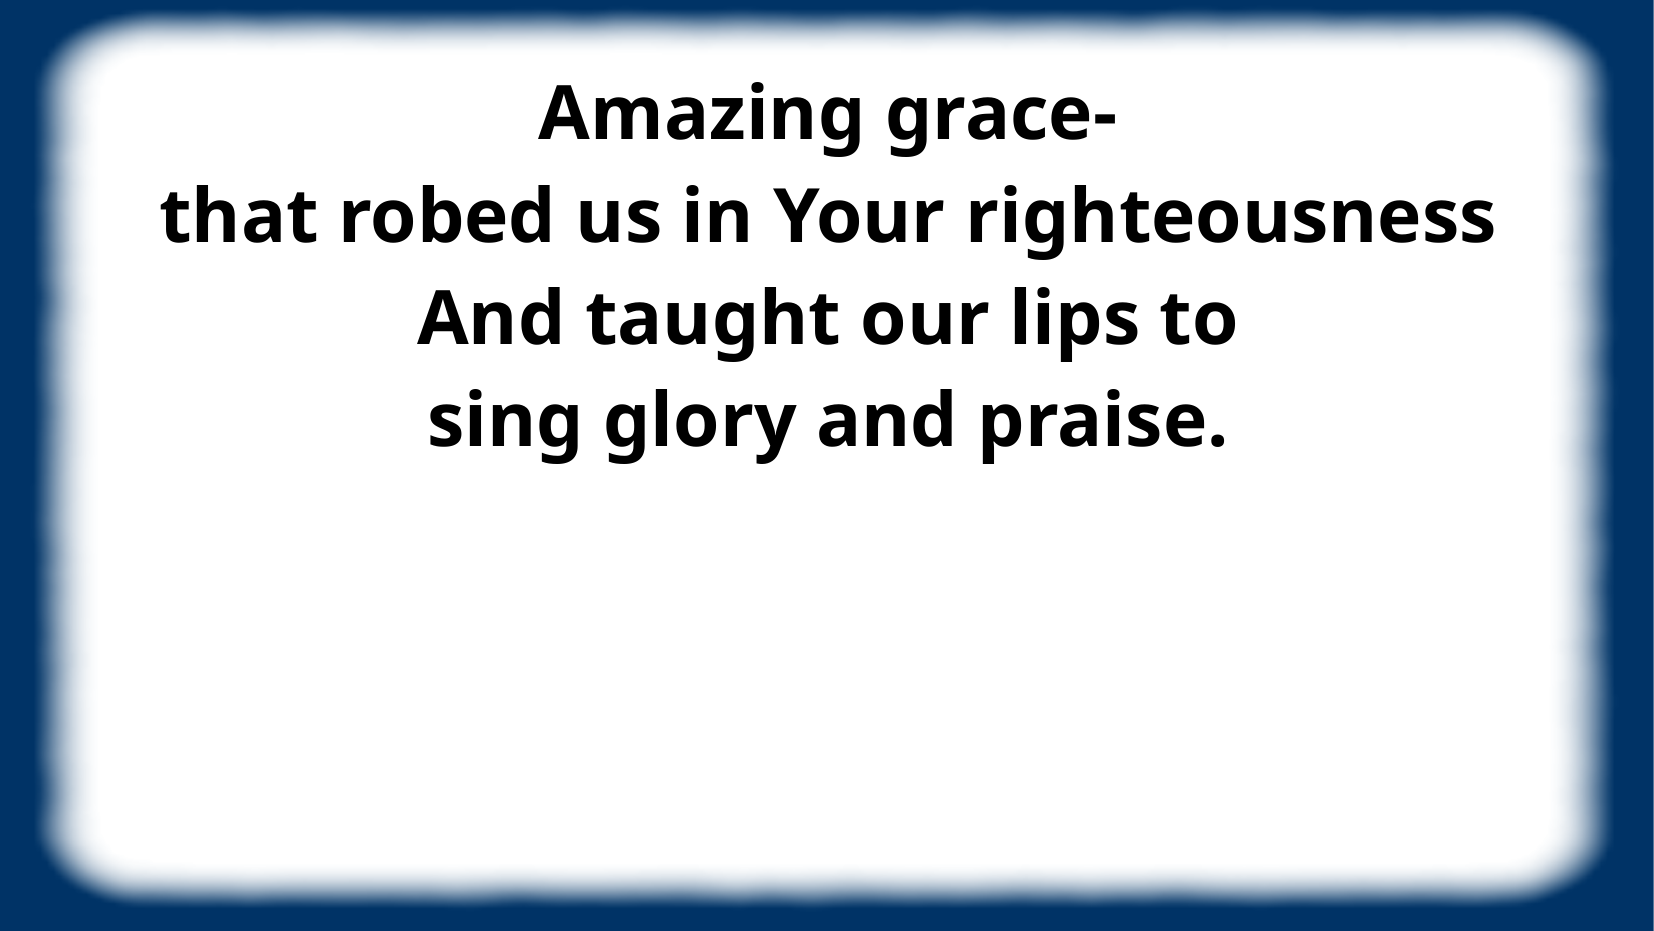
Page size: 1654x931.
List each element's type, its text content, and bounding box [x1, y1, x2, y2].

picture [0, 0, 1654, 931]
text_box [435, 180, 1654, 931]
text_box Amazing grace- that robed us in Your righteousness And taught our lips to sing glory and praise. [100, 52, 1556, 466]
